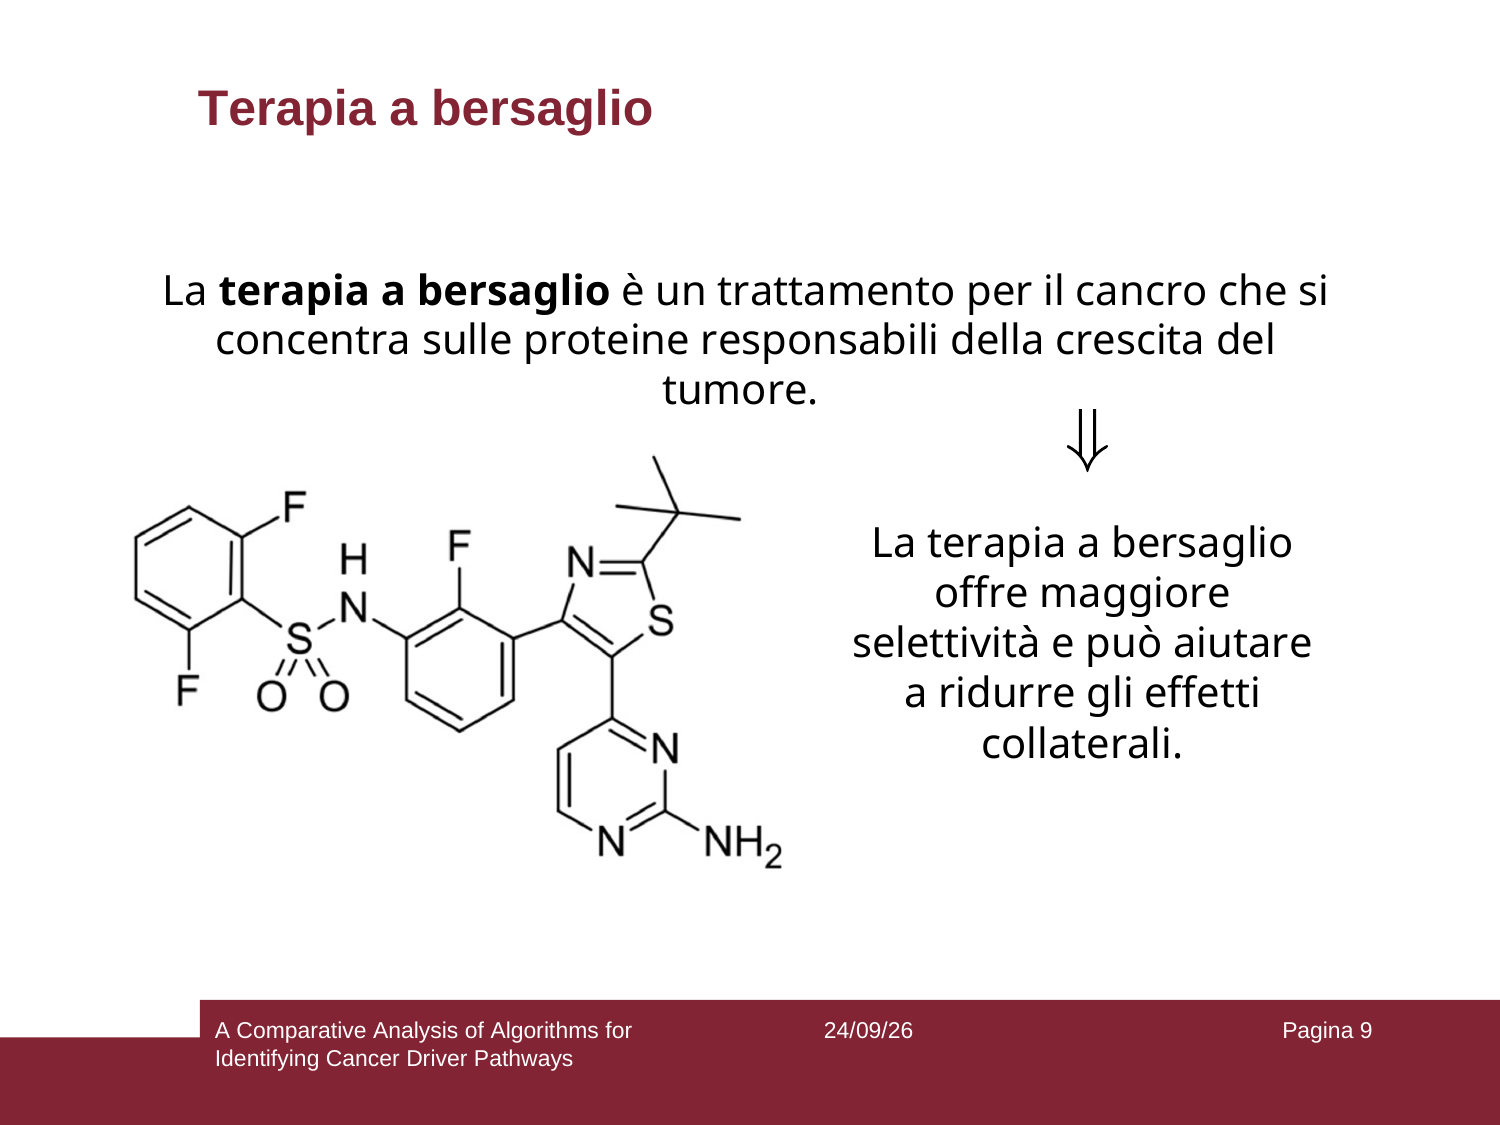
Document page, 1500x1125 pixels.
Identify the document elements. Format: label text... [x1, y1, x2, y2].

picture [1066, 409, 1109, 473]
text_box Pagina <number> [1074, 1008, 1388, 1084]
text_box La terapia a bersaglio è un trattamento per il cancro che si concentra sulle proteine responsabili della crescita del tumore. [147, 255, 1385, 421]
picture [117, 454, 782, 876]
text_box 22/10/24 [712, 1008, 1026, 1084]
text_box A Comparative Analysis of Algorithms for Identifying Cancer Driver Pathways [199, 1008, 676, 1084]
text_box La terapia a bersaglio offre maggiore selettività e può aiutare a ridurre gli effetti collaterali. [833, 508, 1332, 724]
title Terapia a bersaglio [183, 67, 1400, 150]
